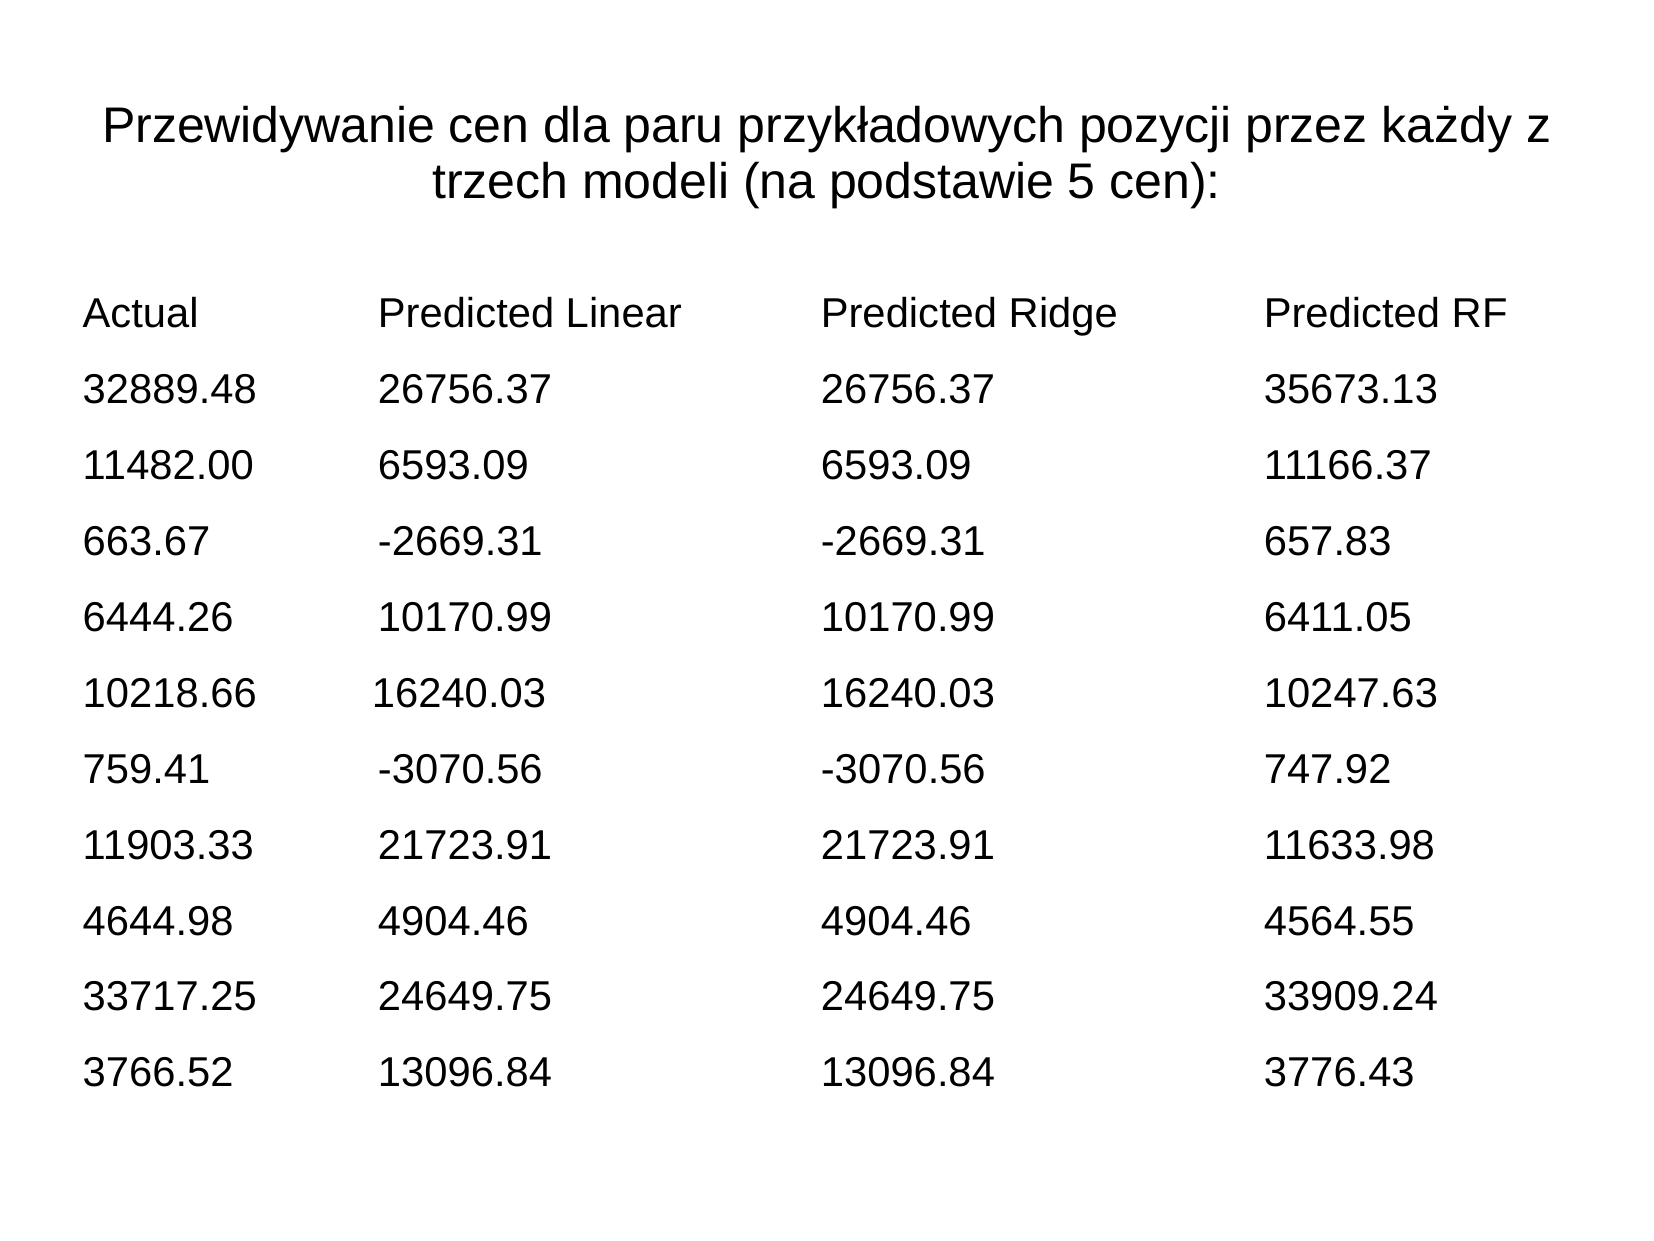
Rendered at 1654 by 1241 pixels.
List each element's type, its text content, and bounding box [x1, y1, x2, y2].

list Actual Predicted Linear Predicted Ridge Predicted RF 32889.48 26756.37 26756.37 35673.13 11482.00 6593.09 6593.09 11166.37 663.67 -2669.31 -2669.31 657.83 6444.26 10170.99 10170.99 6411.05 10218.66 16240.03 16240.03 10247.63 759.41 -3070.56 -3070.56 747.92 11903.33 21723.91 21723.91 11633.98 4644.98 4904.46 4904.46 4564.55 33717.25 24649.75 24649.75 33909.24 3766.52 13096.84 13096.84 3776.43 [82, 290, 1571, 1109]
title Przewidywanie cen dla paru przykładowych pozycji przez każdy z trzech modeli (na podstawie 5 cen): [82, 49, 1571, 257]
